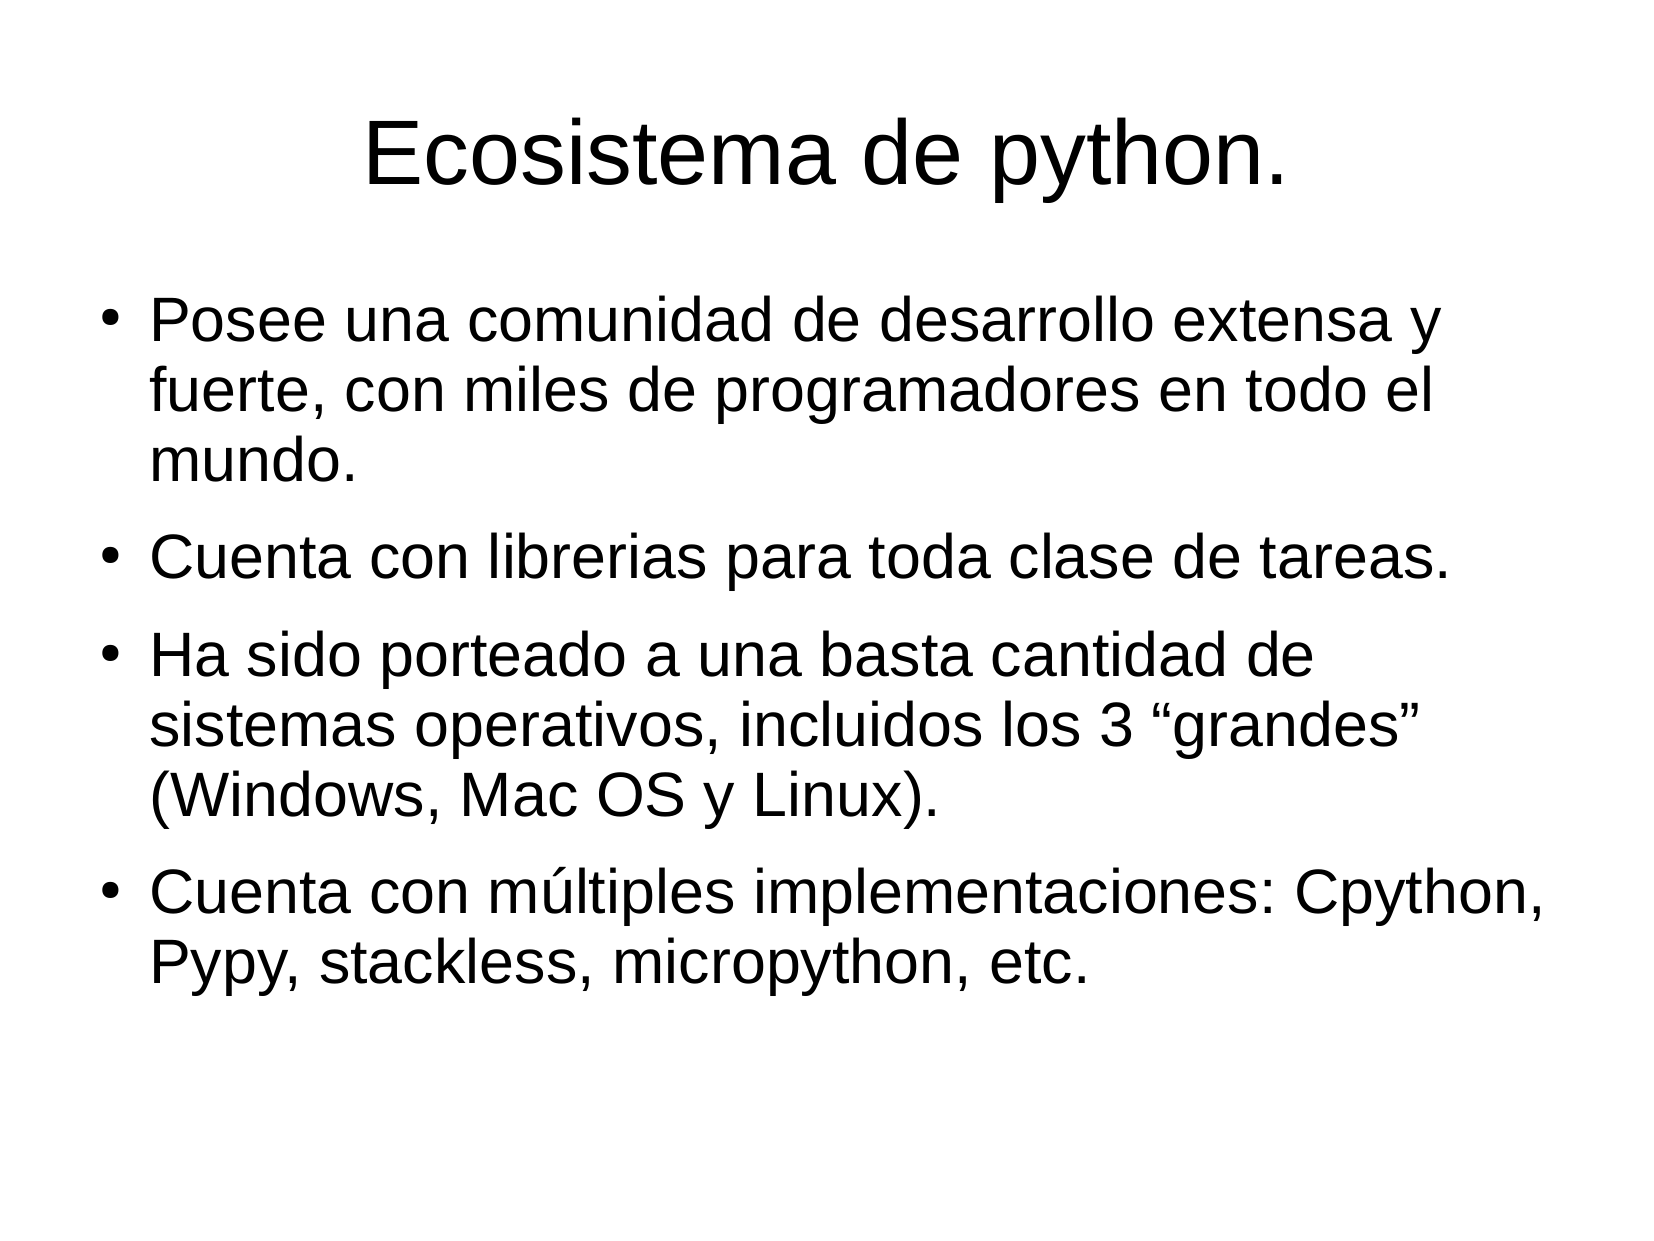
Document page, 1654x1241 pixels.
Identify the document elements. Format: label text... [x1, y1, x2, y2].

title Ecosistema de python. [82, 49, 1571, 257]
list Posee una comunidad de desarrollo extensa y fuerte, con miles de programadores en todo el mundo. Cuenta con librerias para toda clase de tareas. Ha sido porteado a una basta cantidad de sistemas operativos, incluidos los 3 “grandes” (Windows, Mac OS y Linux). Cuenta con múltiples implementaciones: Cpython, Pypy, stackless, micropython, etc. [82, 284, 1571, 1004]
